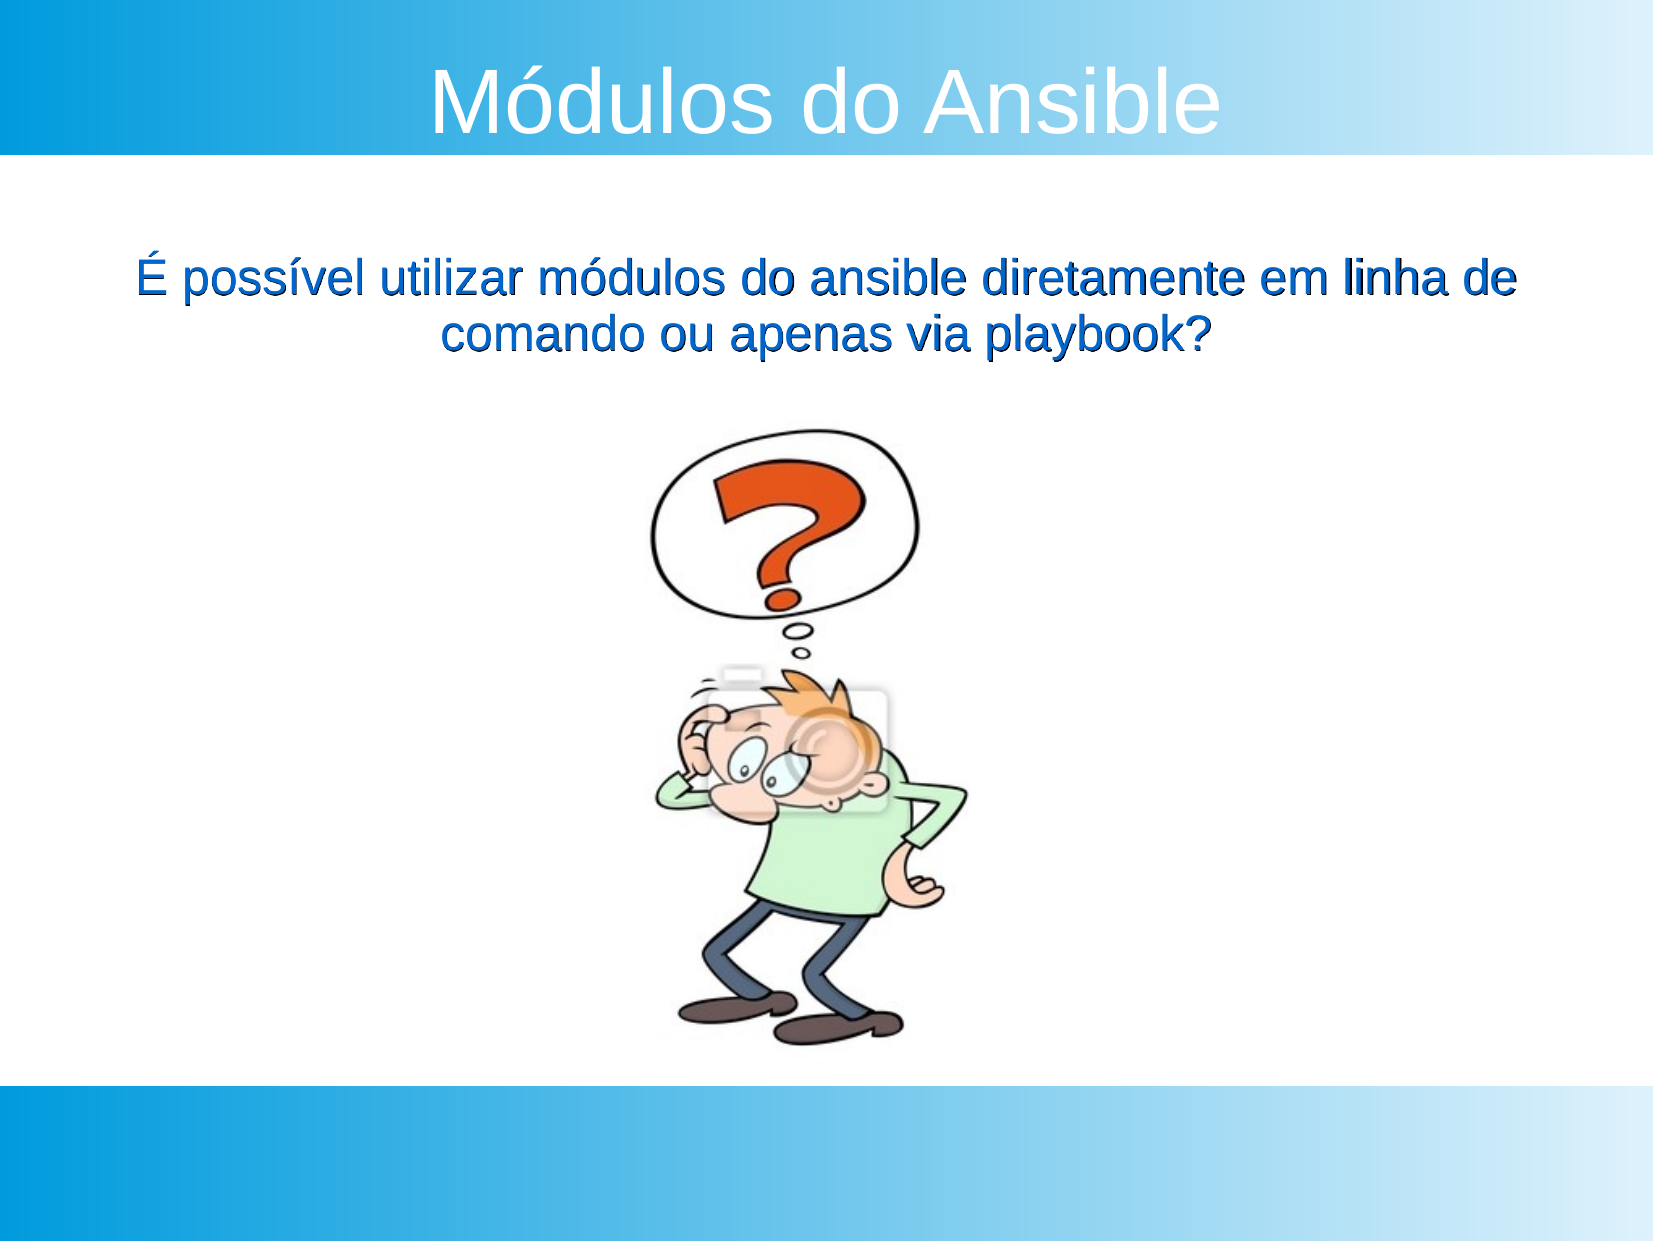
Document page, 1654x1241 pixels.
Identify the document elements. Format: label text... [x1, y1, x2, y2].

picture [555, 418, 1040, 1065]
title Módulos do Ansible [82, 49, 1571, 155]
list É possível utilizar módulos do ansible diretamente em linha de comando ou apenas via playbook? [82, 249, 1571, 367]
